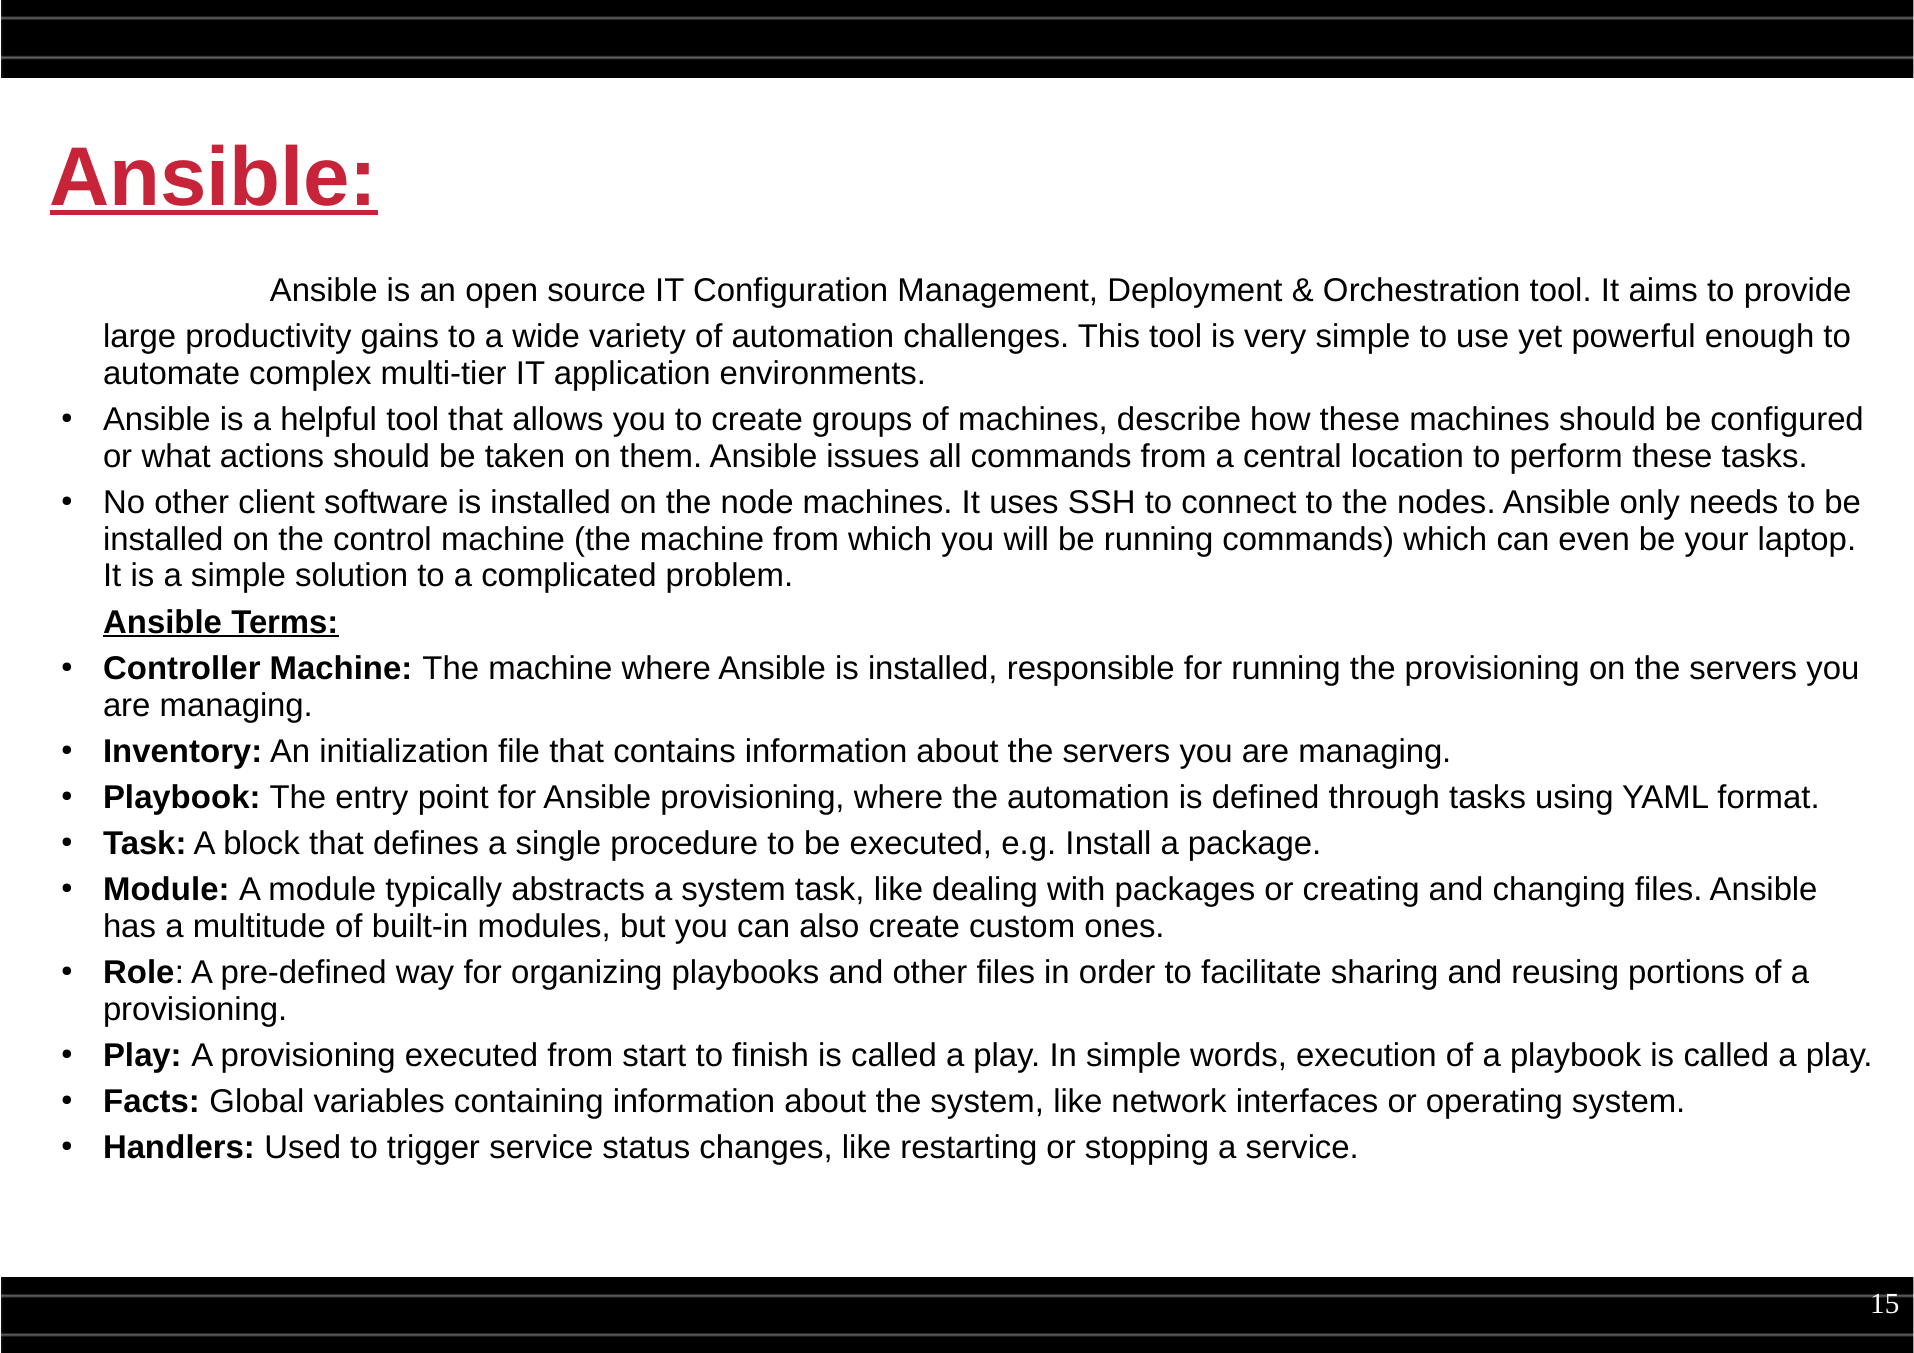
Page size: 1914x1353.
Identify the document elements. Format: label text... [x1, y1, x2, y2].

picture [1, 1277, 1914, 1353]
picture [1, 0, 1914, 78]
list Ansible is an open source IT Configuration Management, Deployment & Orchestration tool. It aims to provide large productivity gains to a wide variety of automation challenges. This tool is very simple to use yet powerful enough to automate complex multi-tier IT application environments. Ansible is a helpful tool that allows you to create groups of machines, describe how these machines should be configured or what actions should be taken on them. Ansible issues all commands from a central location to perform these tasks. No other client software is installed on the node machines. It uses SSH to connect to the nodes. Ansible only needs to be installed on the control machine (the machine from which you will be running commands) which can even be your laptop. It is a simple solution to a complicated problem. Ansible Terms: Controller Machine: The machine where Ansible is installed, responsible for running the provisioning on the servers you are managing. Inventory: An initialization file that contains information about the servers you are managing. Playbook: The entry point for Ansible provisioning, where the automation is defined through tasks using YAML format. Task: A block that defines a single procedure to be executed, e.g. Install a package. Module: A module typically abstracts a system task, like dealing with packages or creating and changing files. Ansible has a multitude of built-in modules, but you can also create custom ones. Role: A pre-defined way for organizing playbooks and other files in order to facilitate sharing and reusing portions of a provisioning. Play: A provisioning executed from start to finish is called a play. In simple words, execution of a playbook is called a play. Facts: Global variables containing information about the system, like network interfaces or operating system. Handlers: Used to trigger service status changes, like restarting or stopping a service. [47, 271, 1878, 1229]
title Ansible: [49, 106, 686, 249]
